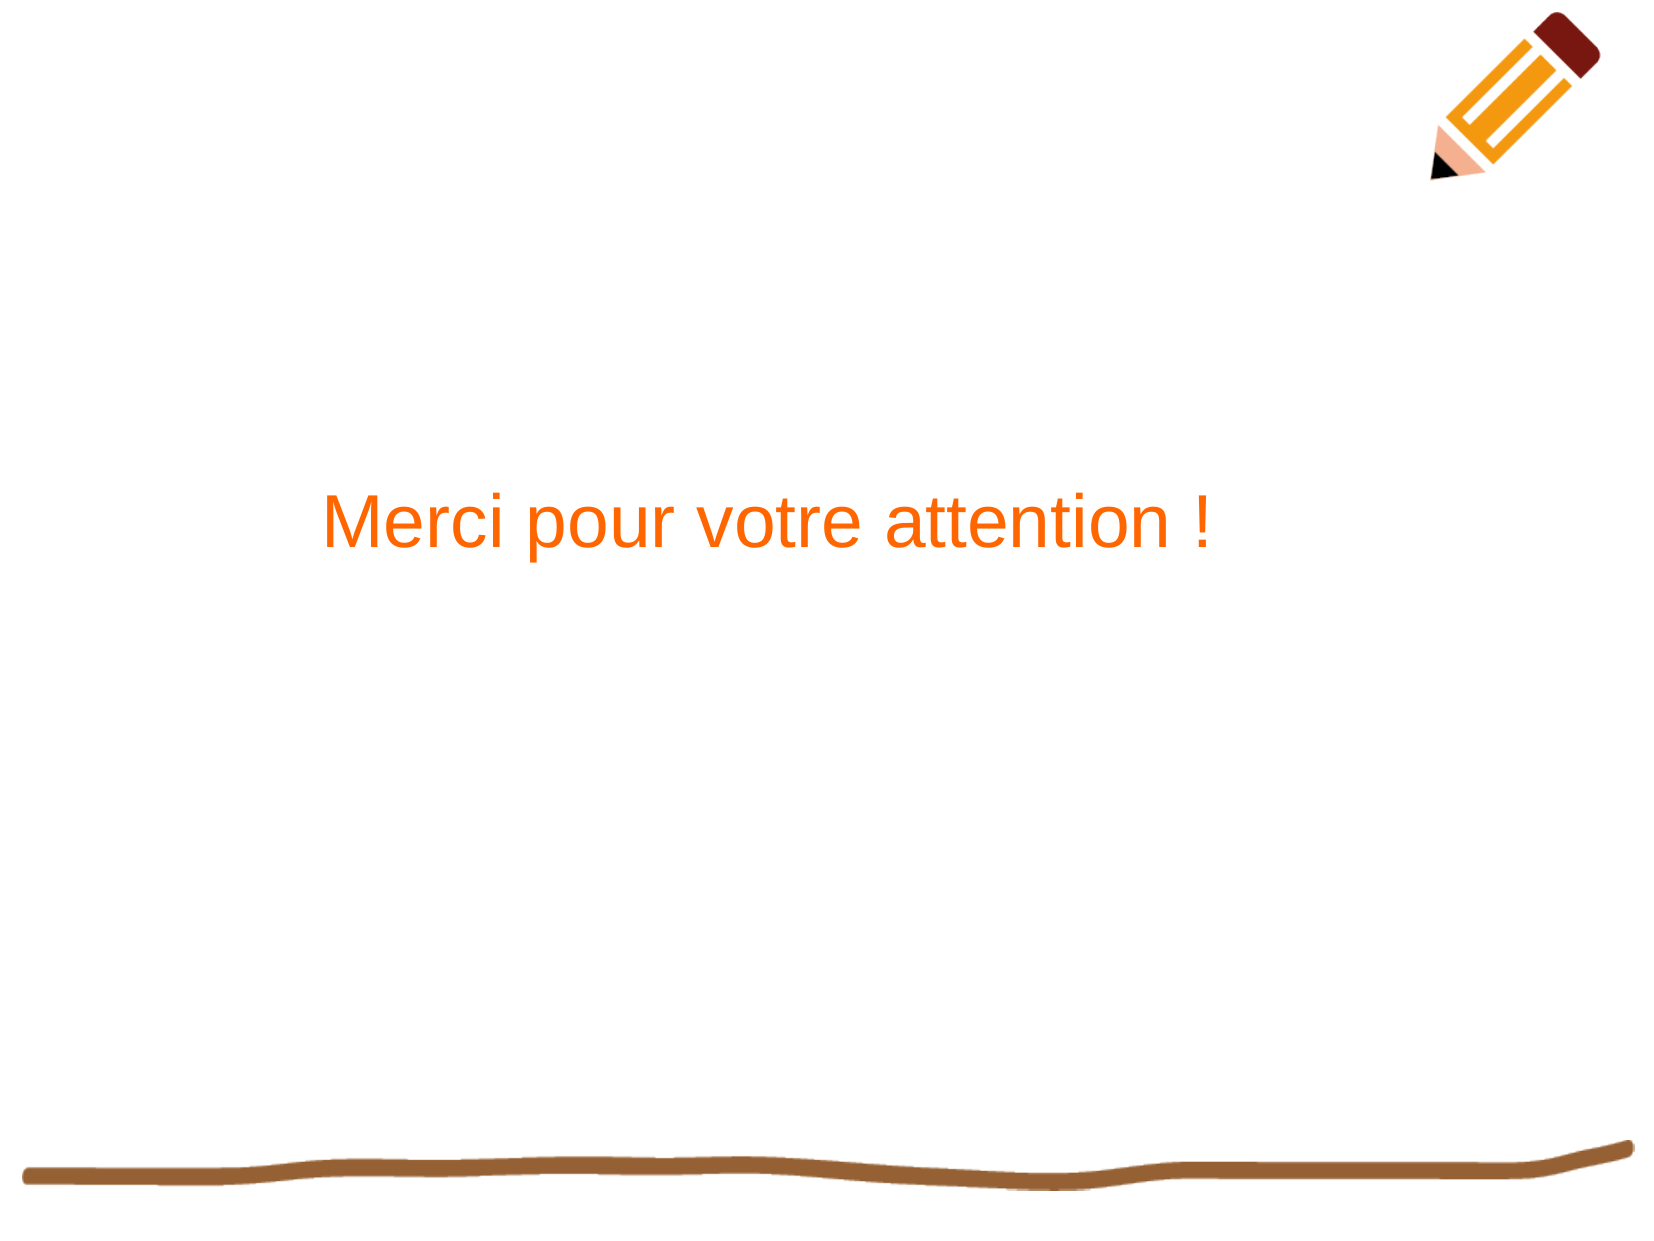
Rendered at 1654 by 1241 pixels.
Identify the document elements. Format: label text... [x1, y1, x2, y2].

picture [22, 1140, 1635, 1191]
title Merci pour votre attention ! [94, 460, 1441, 583]
picture [1430, 12, 1601, 181]
